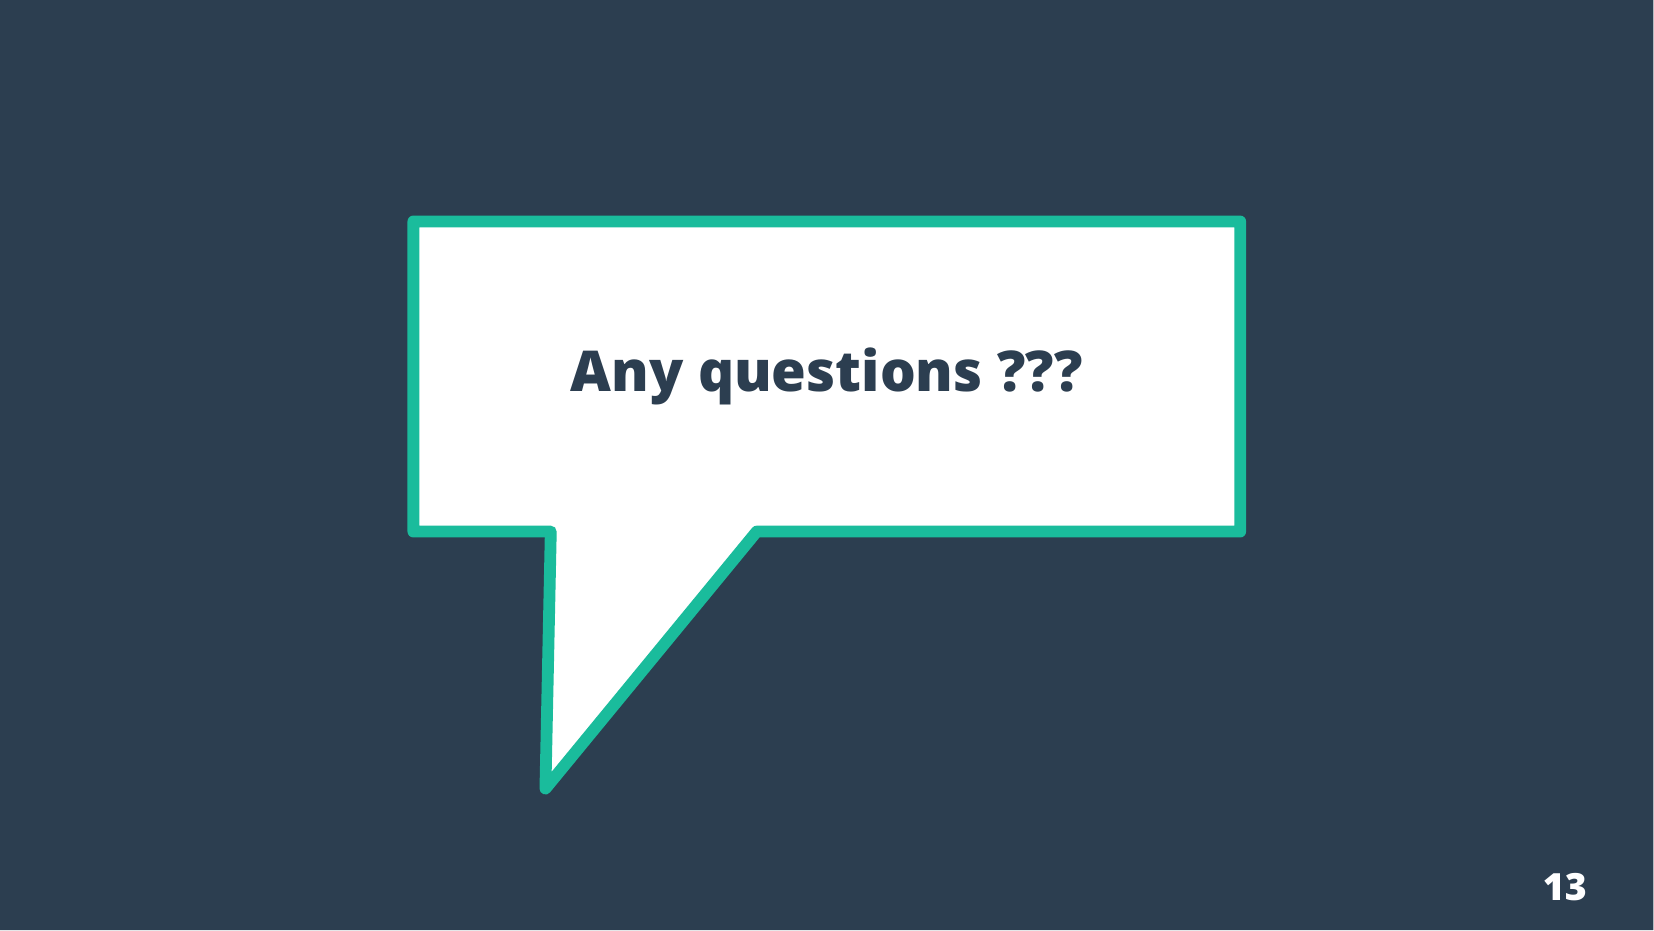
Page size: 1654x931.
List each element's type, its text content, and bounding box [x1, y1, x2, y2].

title Any questions ??? [442, 236, 1211, 502]
